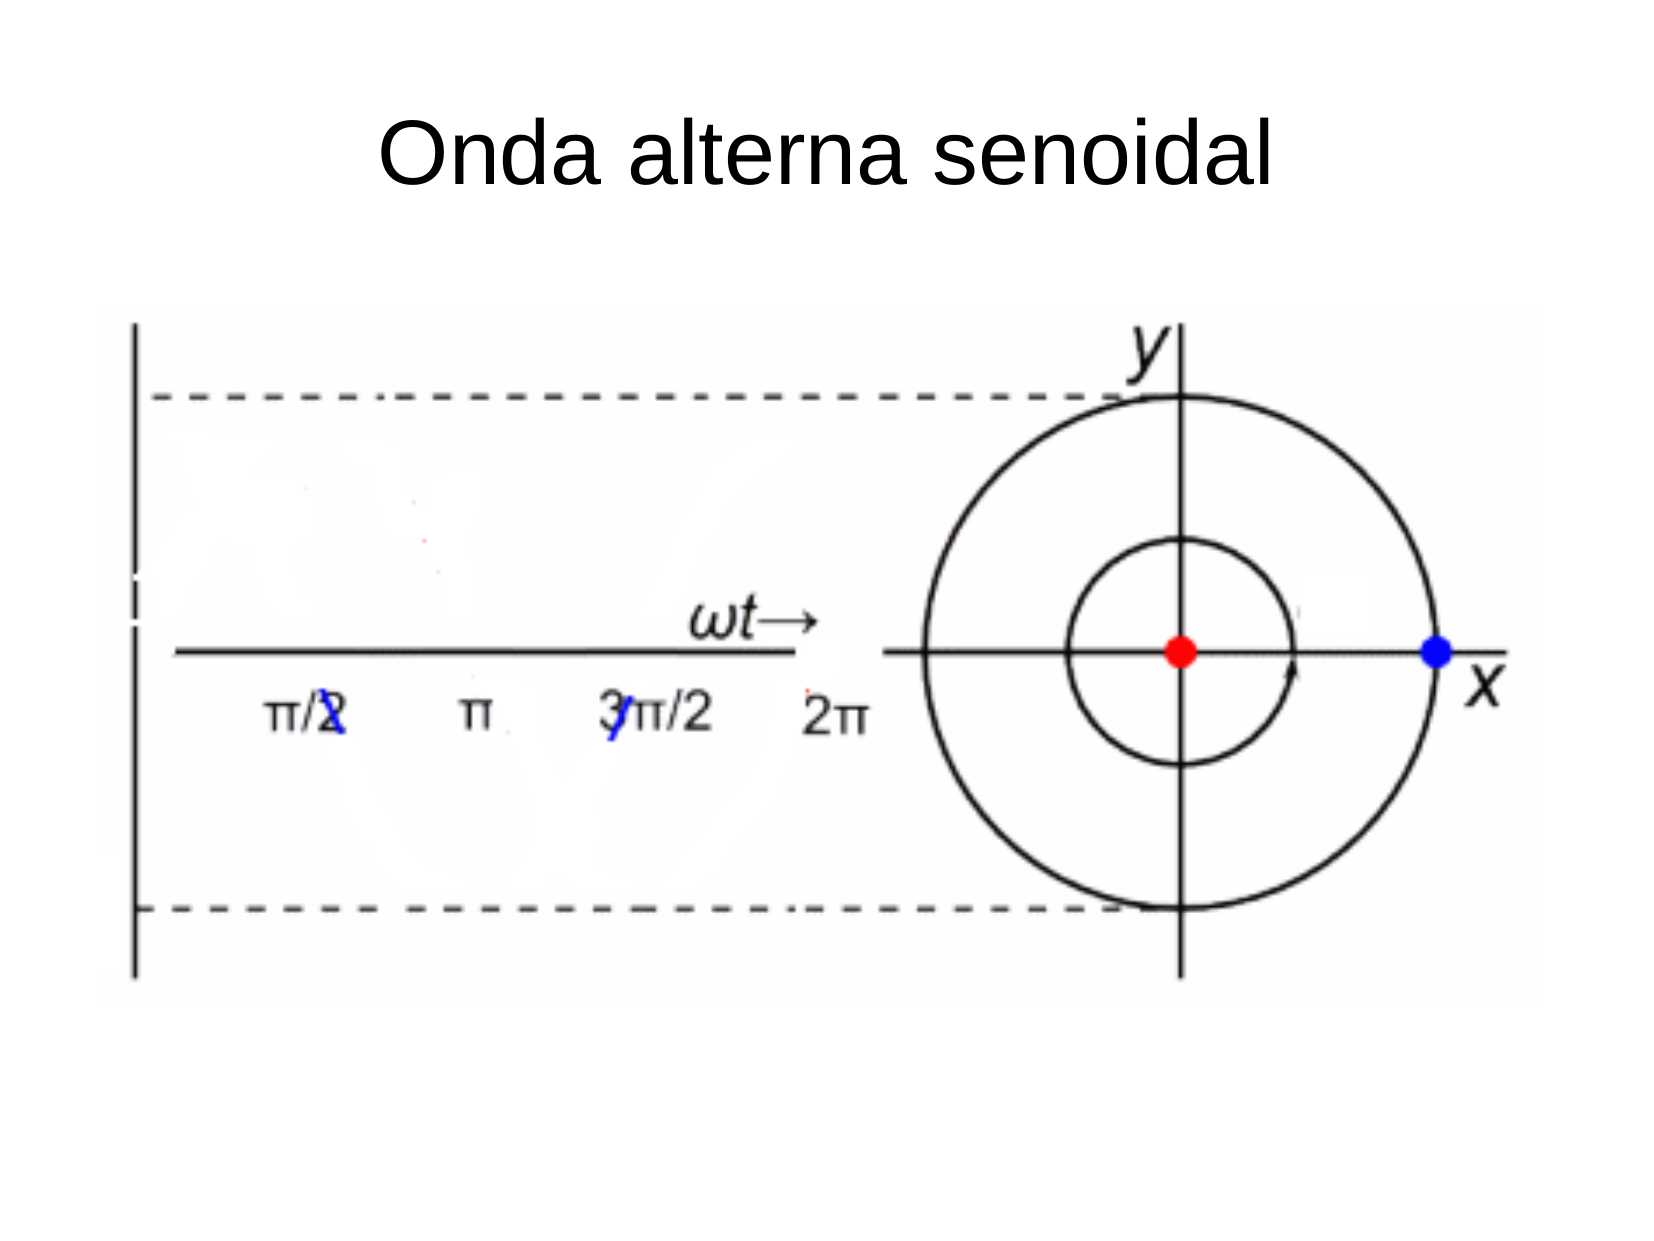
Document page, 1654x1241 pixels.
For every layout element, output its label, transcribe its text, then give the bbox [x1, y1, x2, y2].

title Onda alterna senoidal [82, 49, 1571, 257]
picture [100, 307, 1542, 1007]
